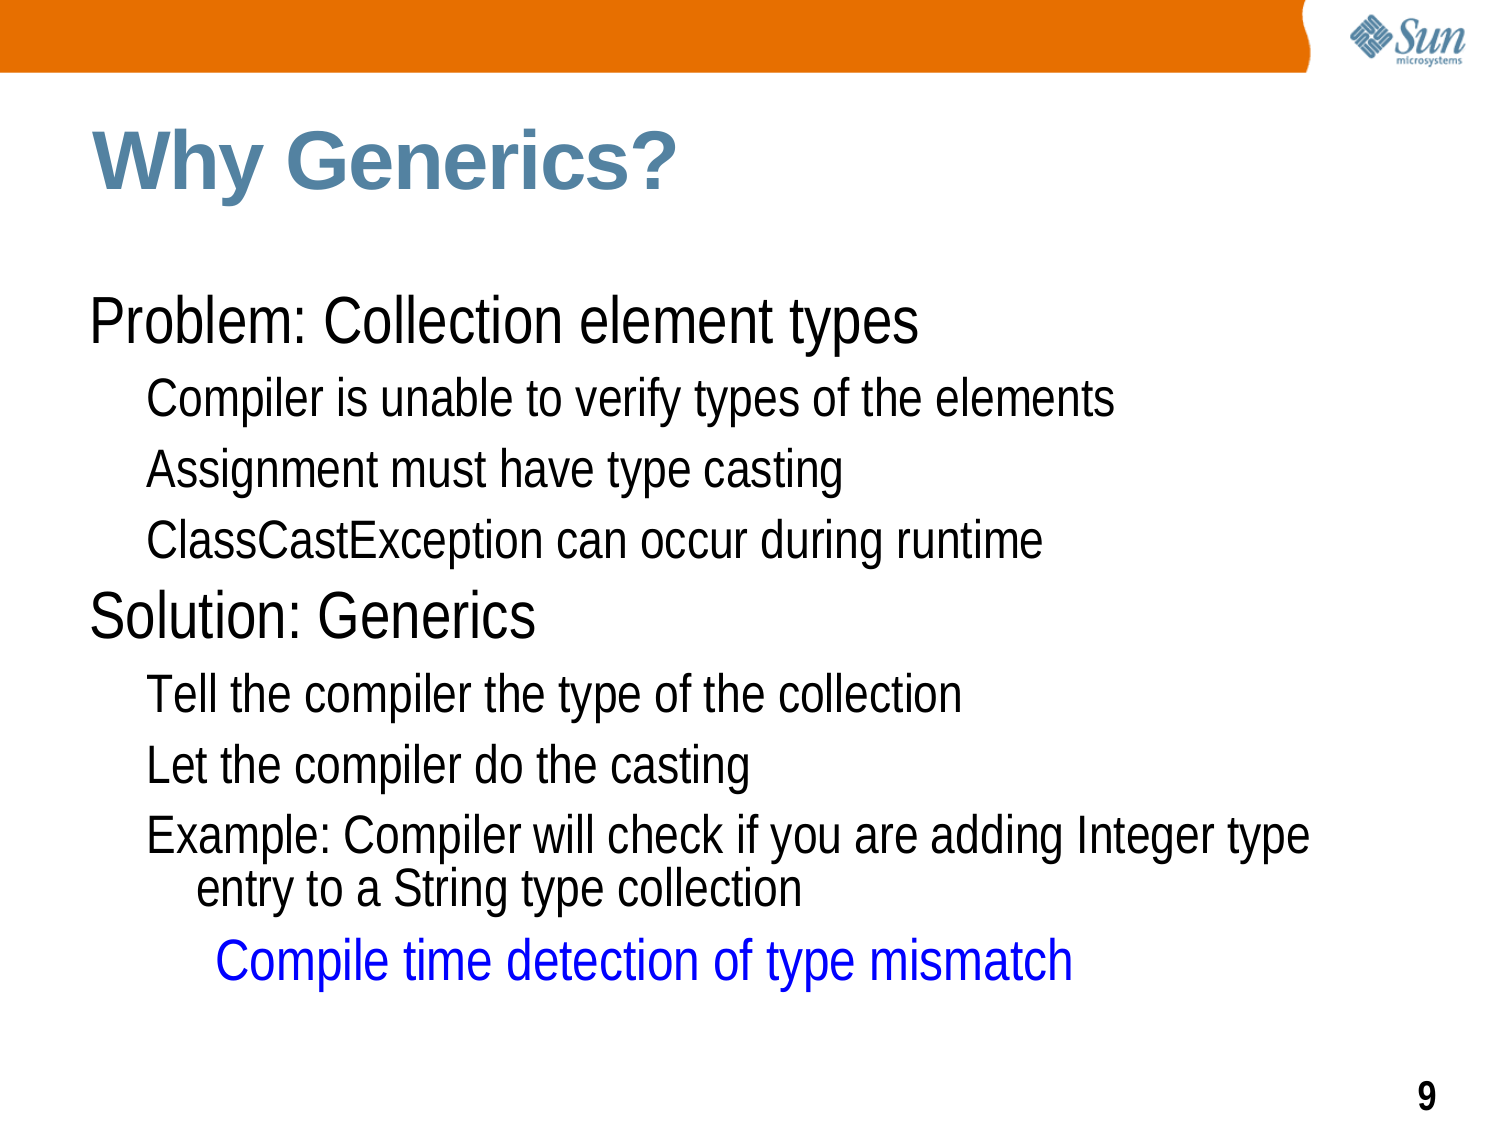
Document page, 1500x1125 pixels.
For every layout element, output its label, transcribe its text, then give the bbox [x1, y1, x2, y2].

title Why Generics? [92, 122, 1455, 300]
list Problem: Collection element types Compiler is unable to verify types of the elements Assignment must have type casting ClassCastException can occur during runtime Solution: Generics Tell the compiler the type of the collection Let the compiler do the casting Example: Compiler will check if you are adding Integer type entry to a String type collection Compile time detection of type mismatch [69, 290, 1351, 1090]
picture [0, 0, 1500, 75]
